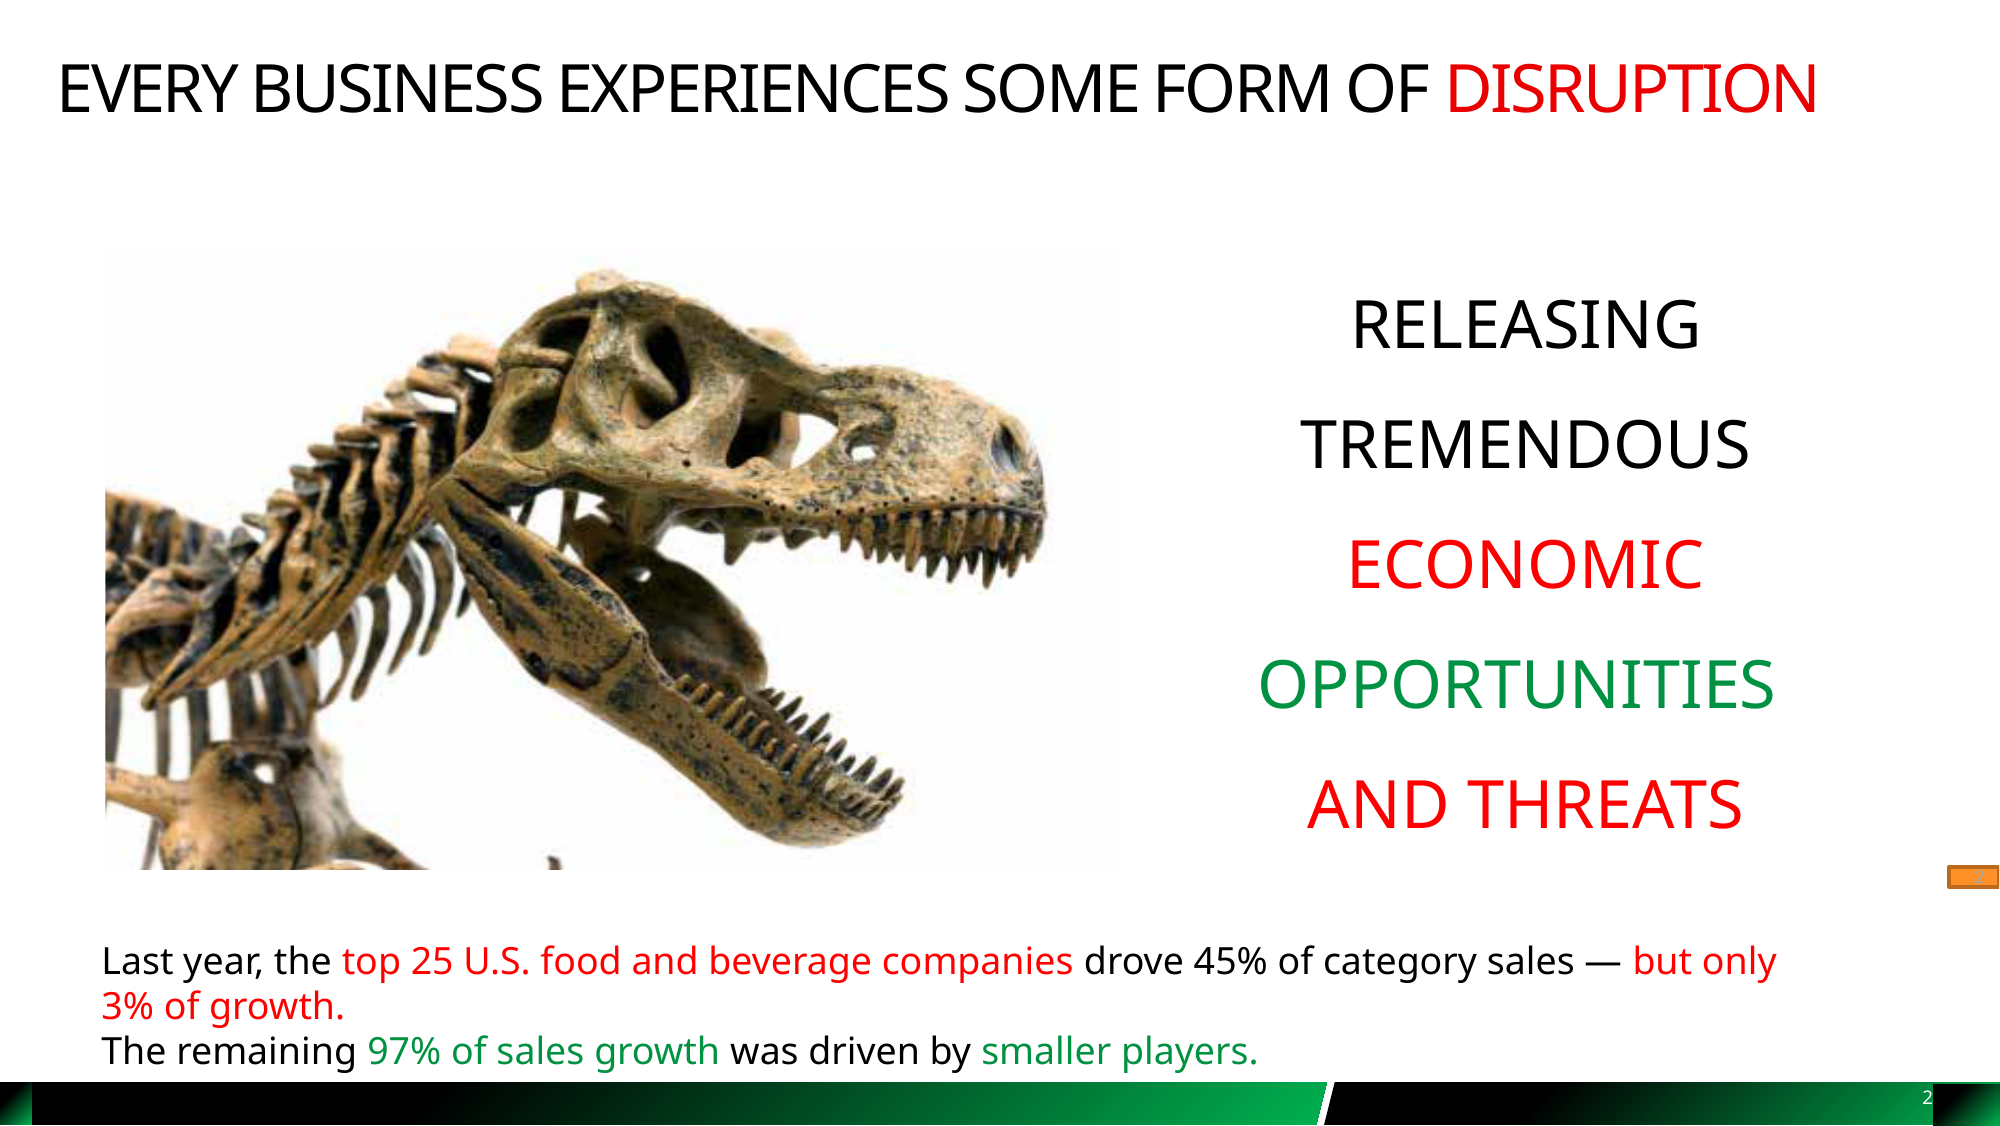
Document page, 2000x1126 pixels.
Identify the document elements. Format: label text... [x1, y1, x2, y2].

title EVERY BUSINESS EXPERIENCES SOME FORM OF DISRUPTION [56, 54, 1944, 182]
text_box Last year, the top 25 U.S. food and beverage companies drove 45% of category sales — but only 3% of growth. The remaining 97% of sales growth was driven by smaller players. [101, 937, 1818, 1096]
text_box RELEASING TREMENDOUS ECONOMIC OPPORTUNITIES AND THREATS [1129, 232, 1923, 852]
slide_number 20 [1949, 866, 2000, 887]
picture [105, 249, 1121, 870]
